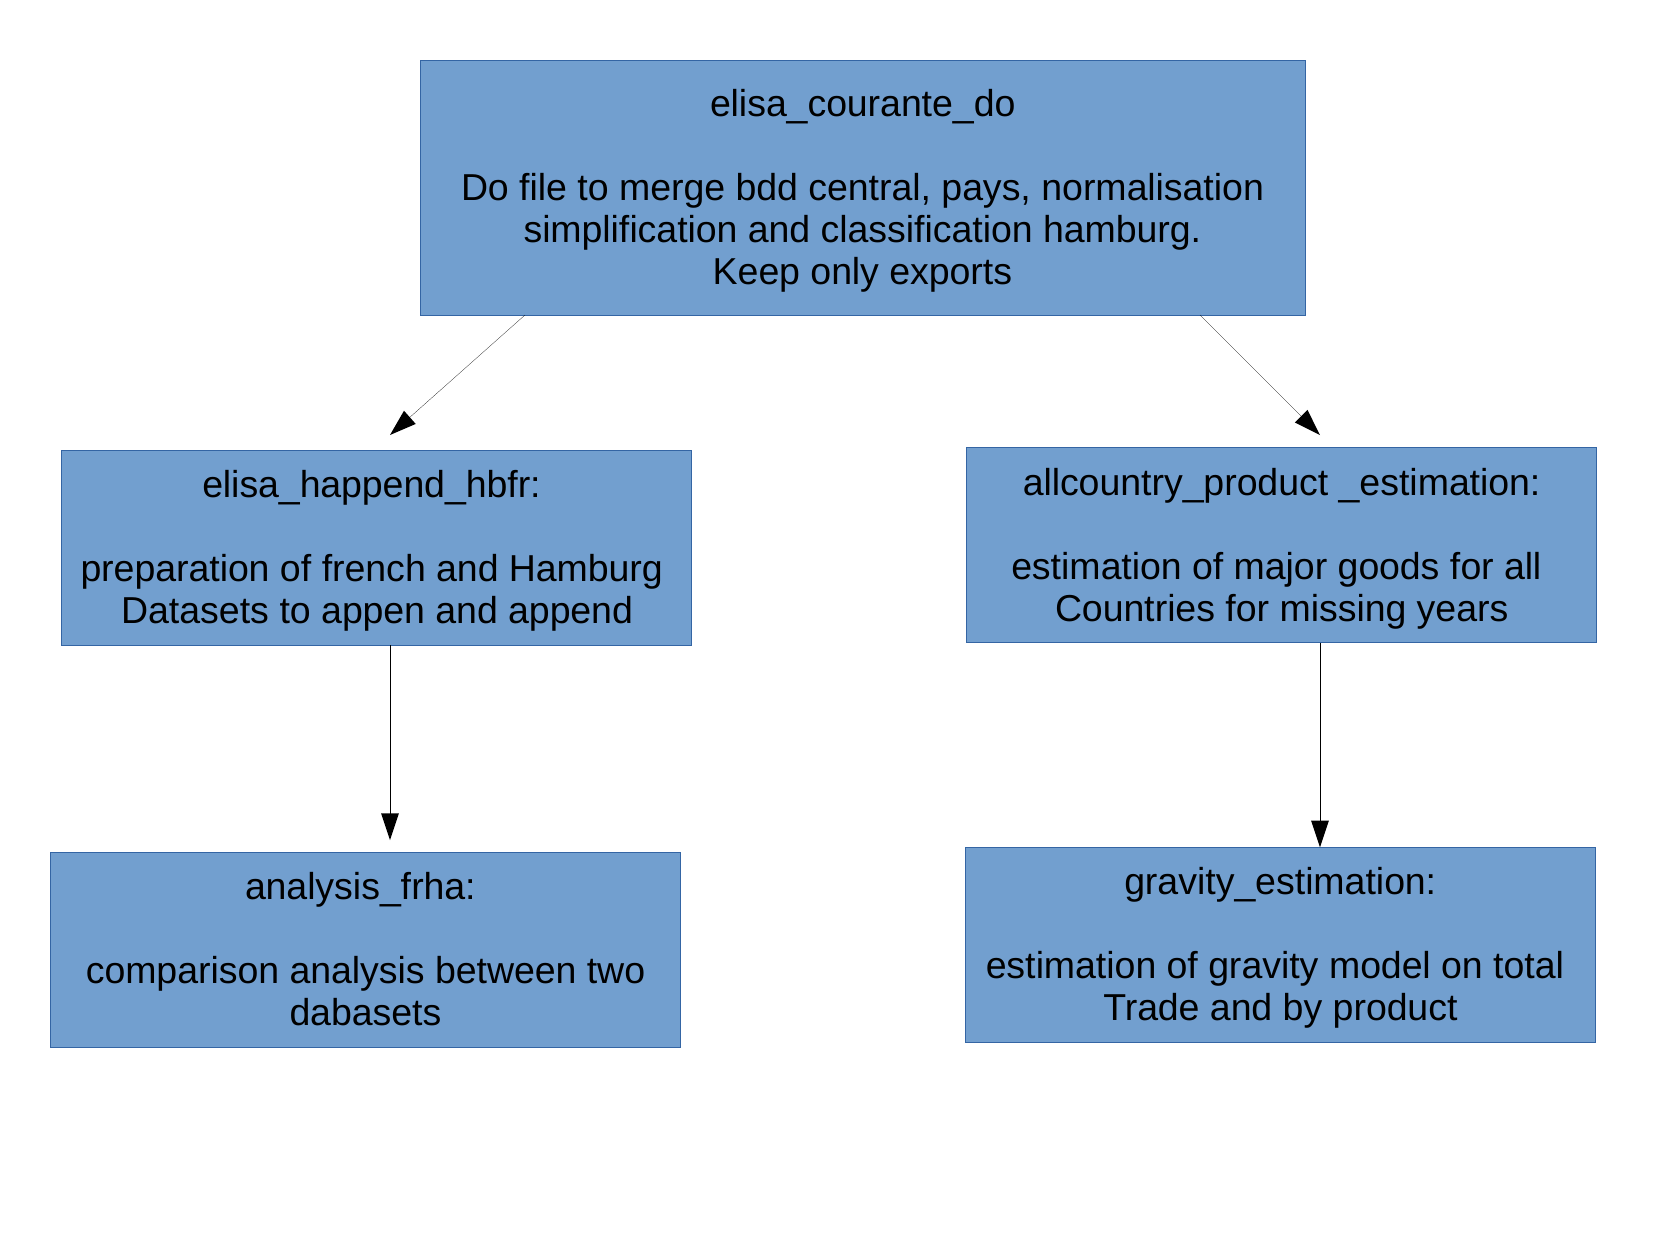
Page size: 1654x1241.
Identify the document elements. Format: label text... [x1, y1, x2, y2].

text_box allcountry_product _estimation: estimation of major goods for all Countries for missing years [966, 447, 1597, 643]
text_box analysis_frha: comparison analysis between two dabasets [50, 852, 681, 1048]
text_box gravity_estimation: estimation of gravity model on total Trade and by product [965, 847, 1596, 1043]
text_box elisa_courante_do Do file to merge bdd central, pays, normalisation simplification and classification hamburg. Keep only exports [420, 60, 1306, 316]
text_box elisa_happend_hbfr: preparation of french and Hamburg Datasets to appen and append [61, 450, 692, 646]
